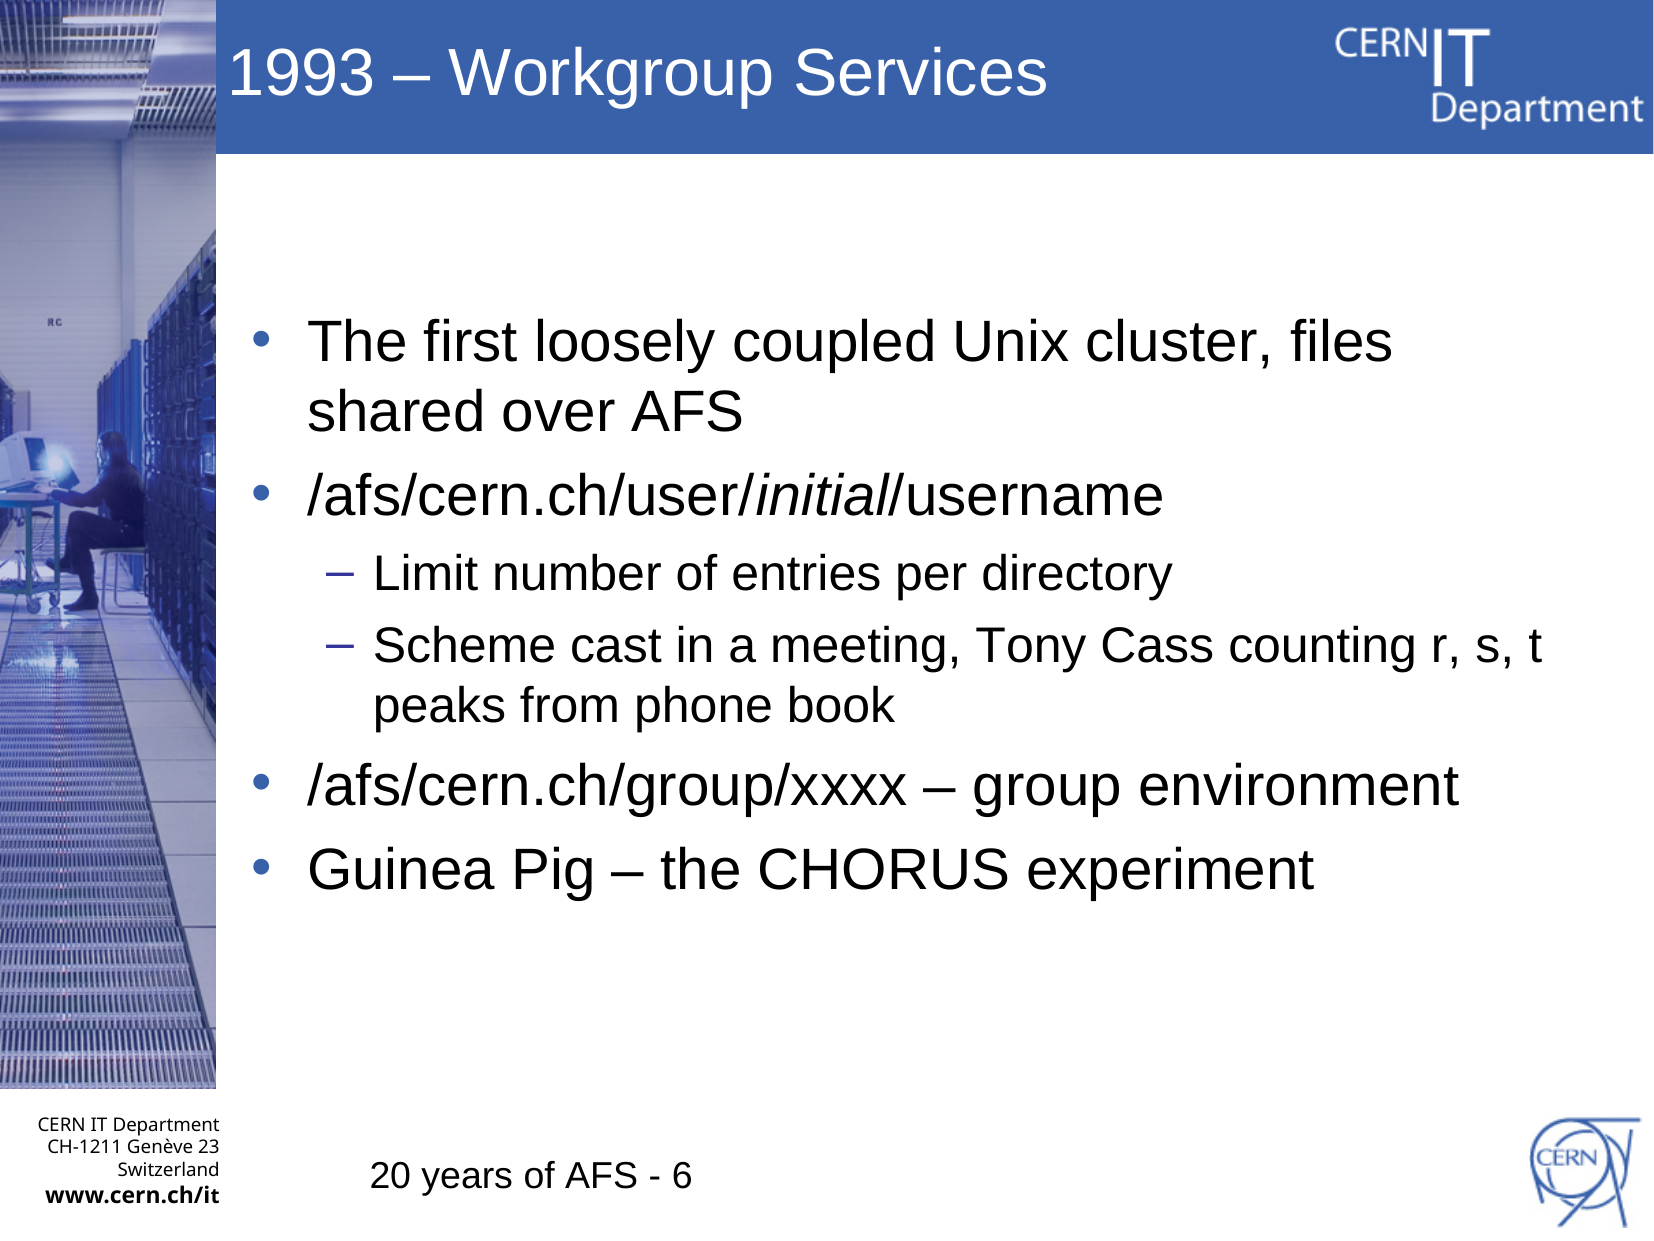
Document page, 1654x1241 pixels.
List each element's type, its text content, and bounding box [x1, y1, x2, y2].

title 1993 – Workgroup Services [212, 0, 1126, 165]
picture [1529, 1116, 1642, 1228]
picture [1126, 0, 1654, 154]
list The first loosely coupled Unix cluster, files shared over AFS /afs/cern.ch/user/initial/username Limit number of entries per directory Scheme cast in a meeting, Tony Cass counting r, s, t peaks from phone book /afs/cern.ch/group/xxxx – group environment Guinea Pig – the CHORUS experiment [236, 295, 1565, 1115]
